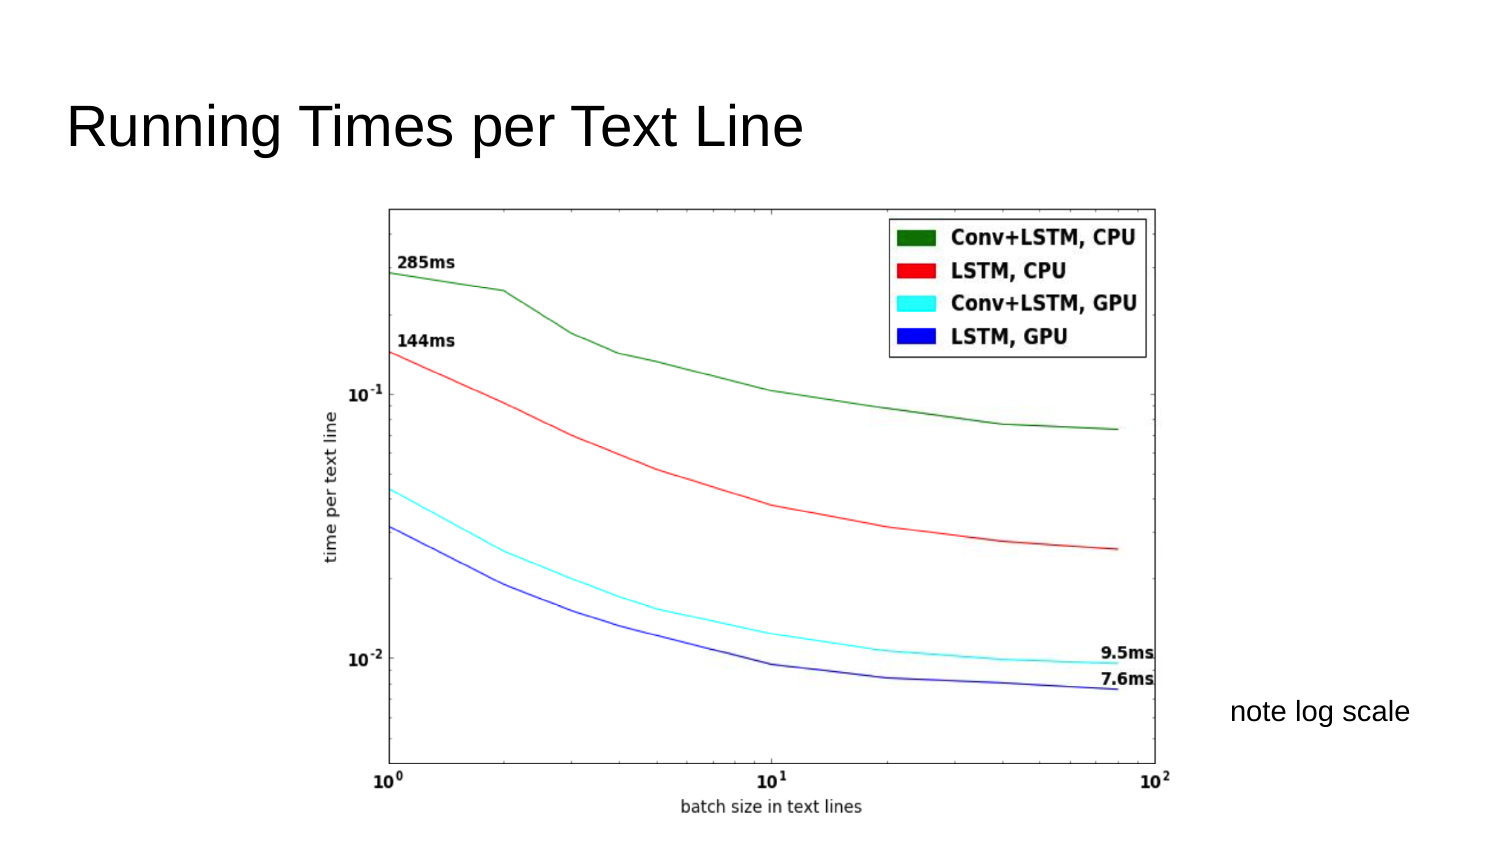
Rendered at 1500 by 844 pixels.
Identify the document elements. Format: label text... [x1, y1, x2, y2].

picture [315, 198, 1185, 826]
title Running Times per Text Line [51, 72, 1449, 167]
text_box note log scale [1215, 677, 1436, 772]
